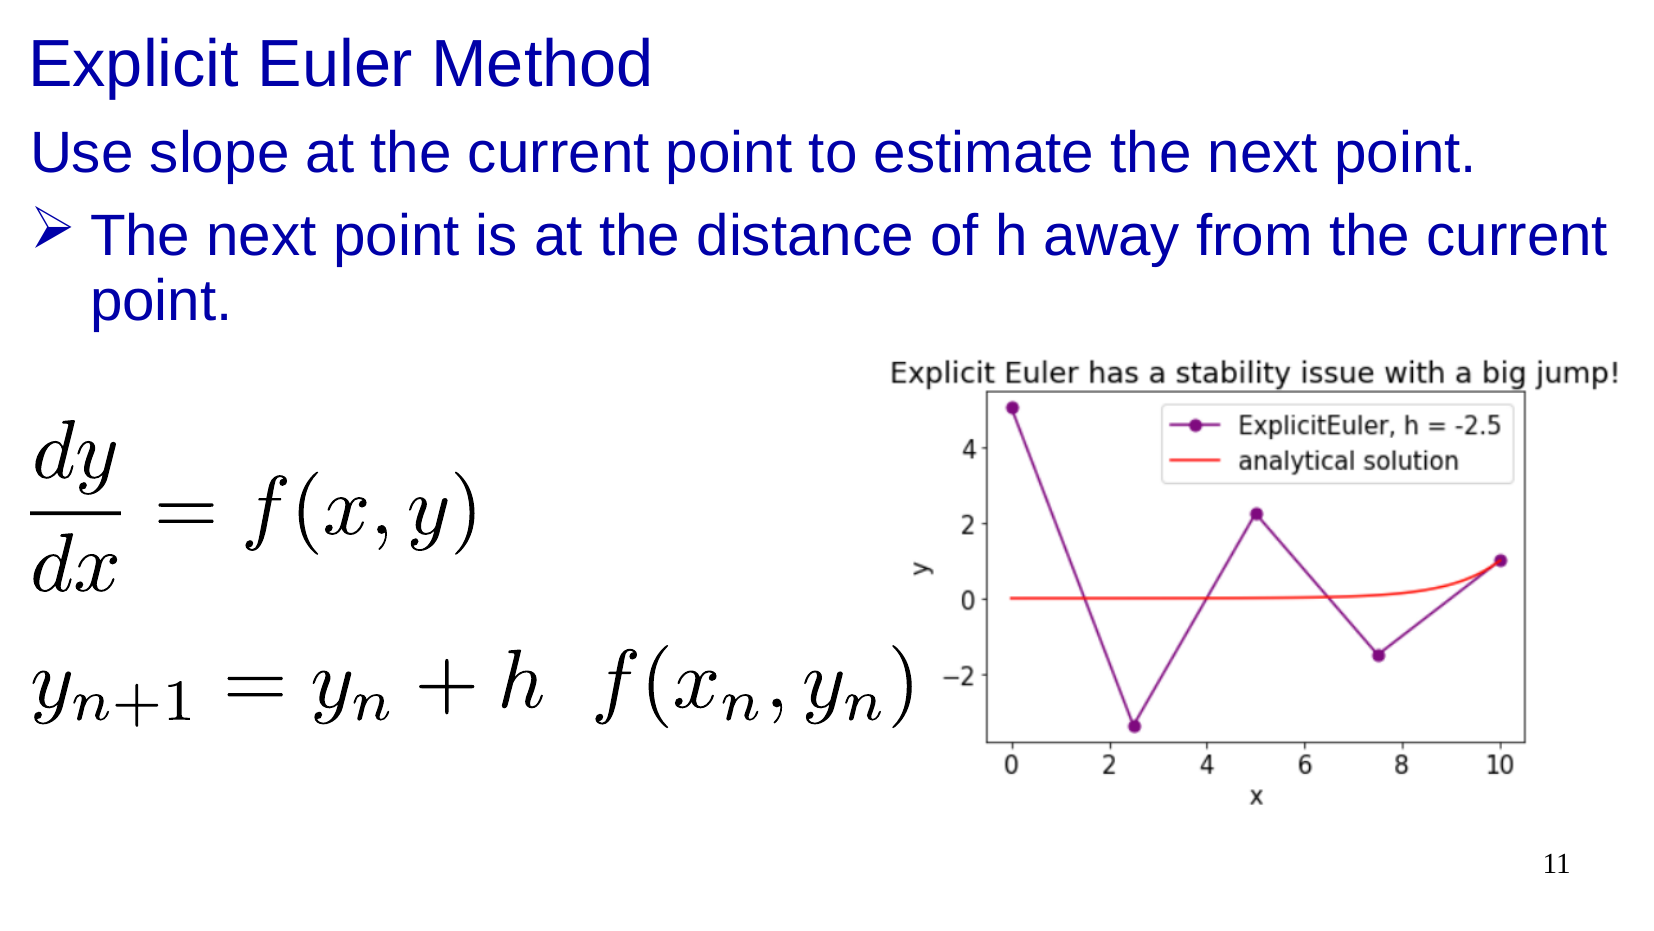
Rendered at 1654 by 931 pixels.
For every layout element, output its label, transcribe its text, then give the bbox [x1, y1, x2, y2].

title Explicit Euler Method [28, 21, 1626, 106]
picture [885, 353, 1624, 811]
list Use slope at the current point to estimate the next point. The next point is at the distance of h away from the current point. [30, 120, 1645, 916]
text_box [30, 645, 920, 729]
text_box [30, 420, 483, 592]
